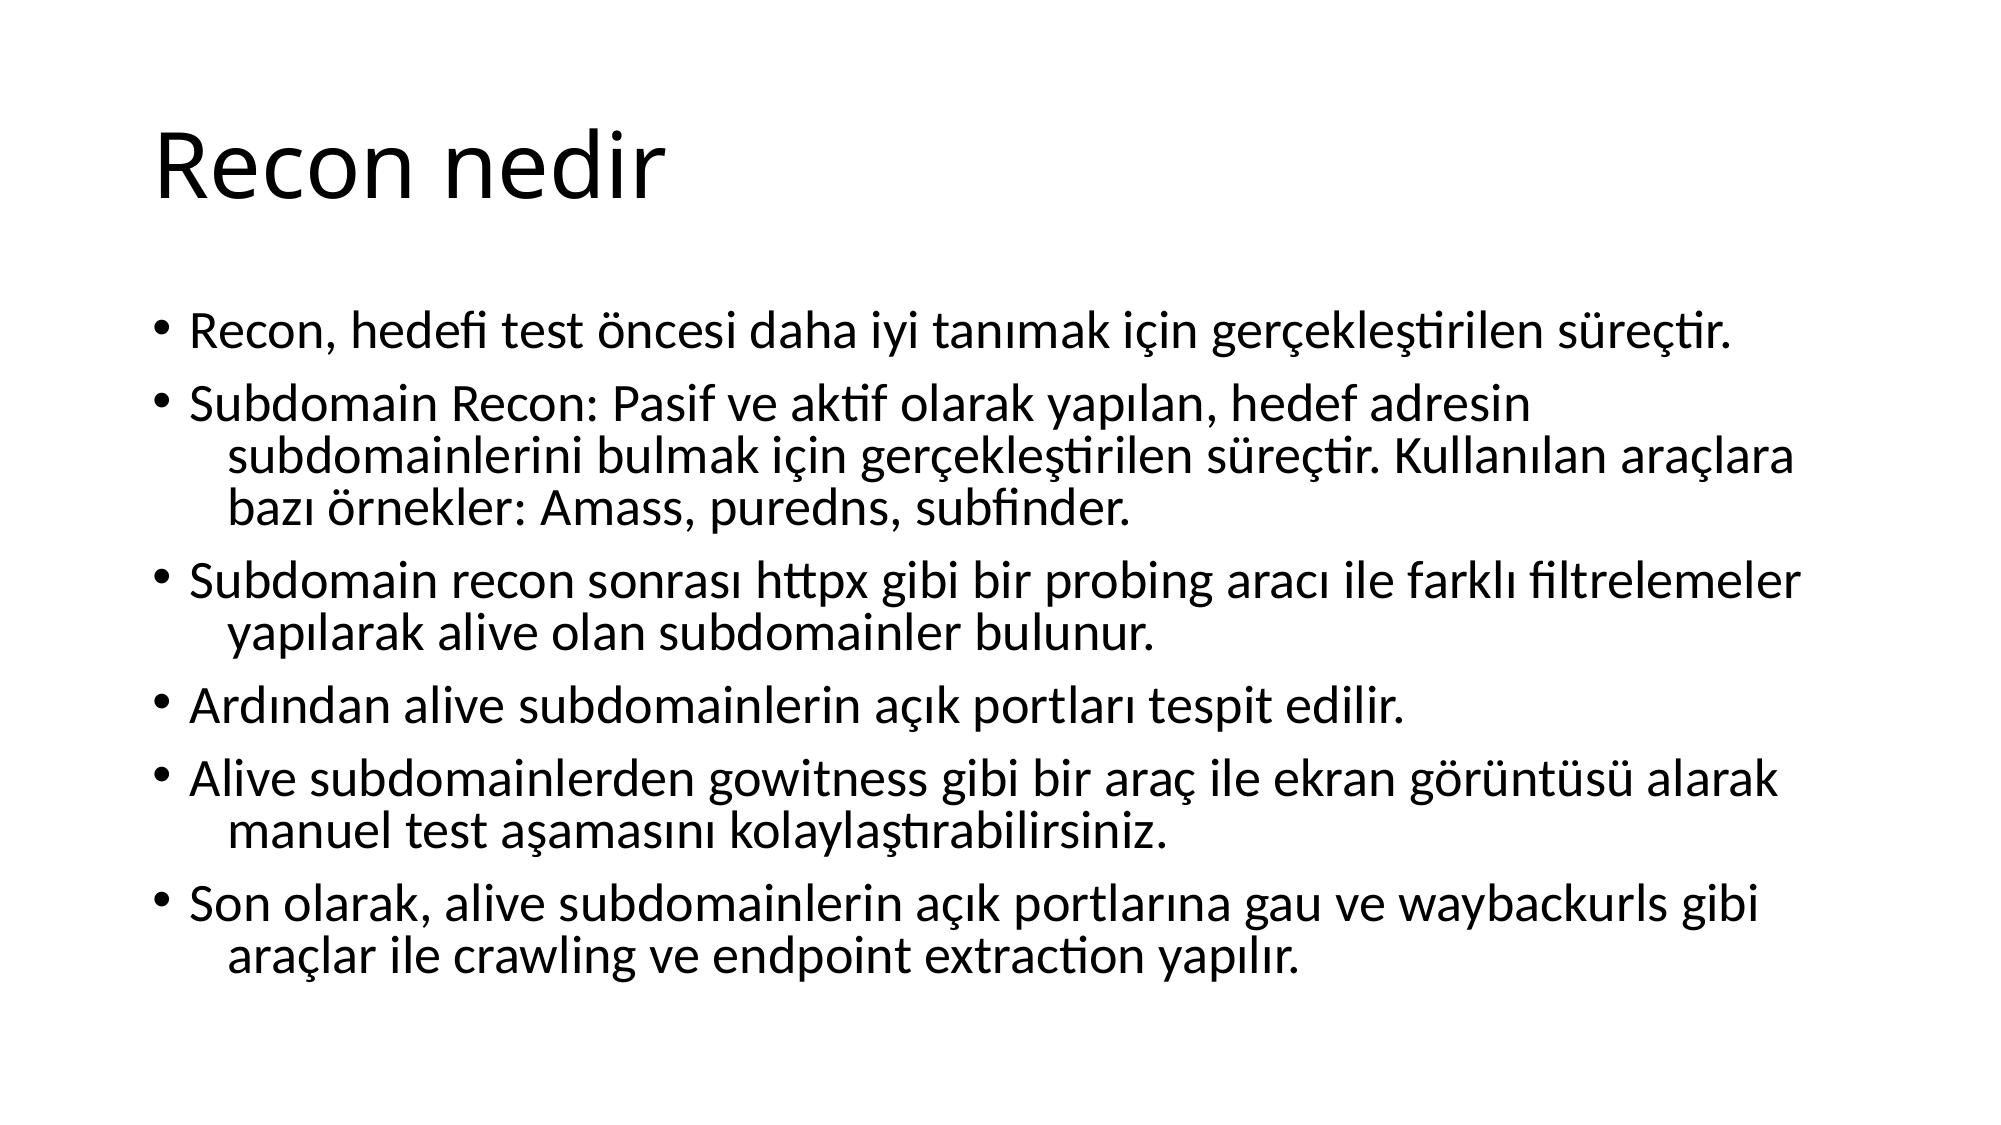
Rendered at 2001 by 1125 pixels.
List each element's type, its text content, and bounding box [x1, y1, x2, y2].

title Recon nedir [137, 59, 1863, 278]
list Recon, hedefi test öncesi daha iyi tanımak için gerçekleştirilen süreçtir. Subdomain Recon: Pasif ve aktif olarak yapılan, hedef adresin subdomainlerini bulmak için gerçekleştirilen süreçtir. Kullanılan araçlara bazı örnekler: Amass, puredns, subfinder. Subdomain recon sonrası httpx gibi bir probing aracı ile farklı filtrelemeler yapılarak alive olan subdomainler bulunur. Ardından alive subdomainlerin açık portları tespit edilir. Alive subdomainlerden gowitness gibi bir araç ile ekran görüntüsü alarak manuel test aşamasını kolaylaştırabilirsiniz. Son olarak, alive subdomainlerin açık portlarına gau ve waybackurls gibi araçlar ile crawling ve endpoint extraction yapılır. [137, 299, 1863, 1014]
